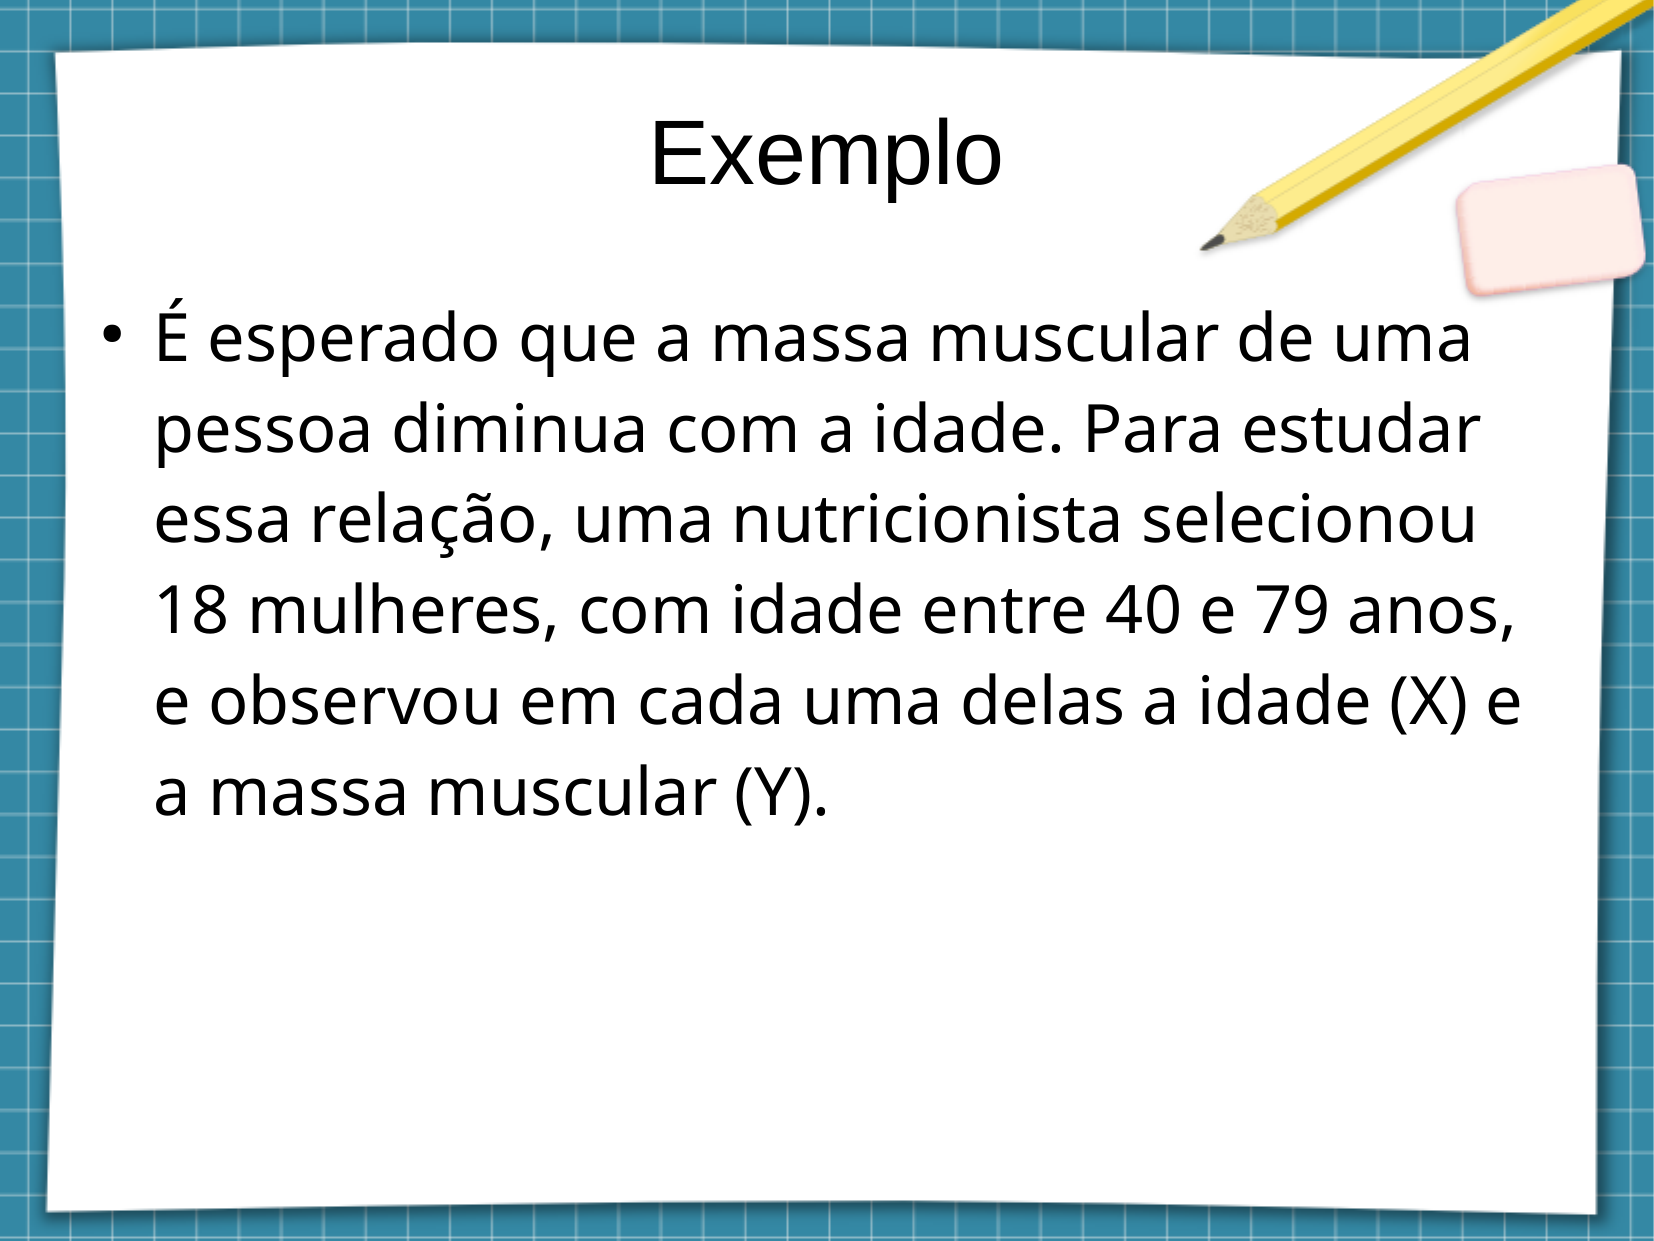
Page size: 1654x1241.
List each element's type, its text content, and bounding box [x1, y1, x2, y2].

list É esperado que a massa muscular de uma pessoa diminua com a idade. Para estudar essa relação, uma nutricionista selecionou 18 mulheres, com idade entre 40 e 79 anos, e observou em cada uma delas a idade (X) e a massa muscular (Y). [82, 290, 1571, 1010]
picture [0, 0, 1654, 1241]
title Exemplo [82, 49, 1571, 257]
